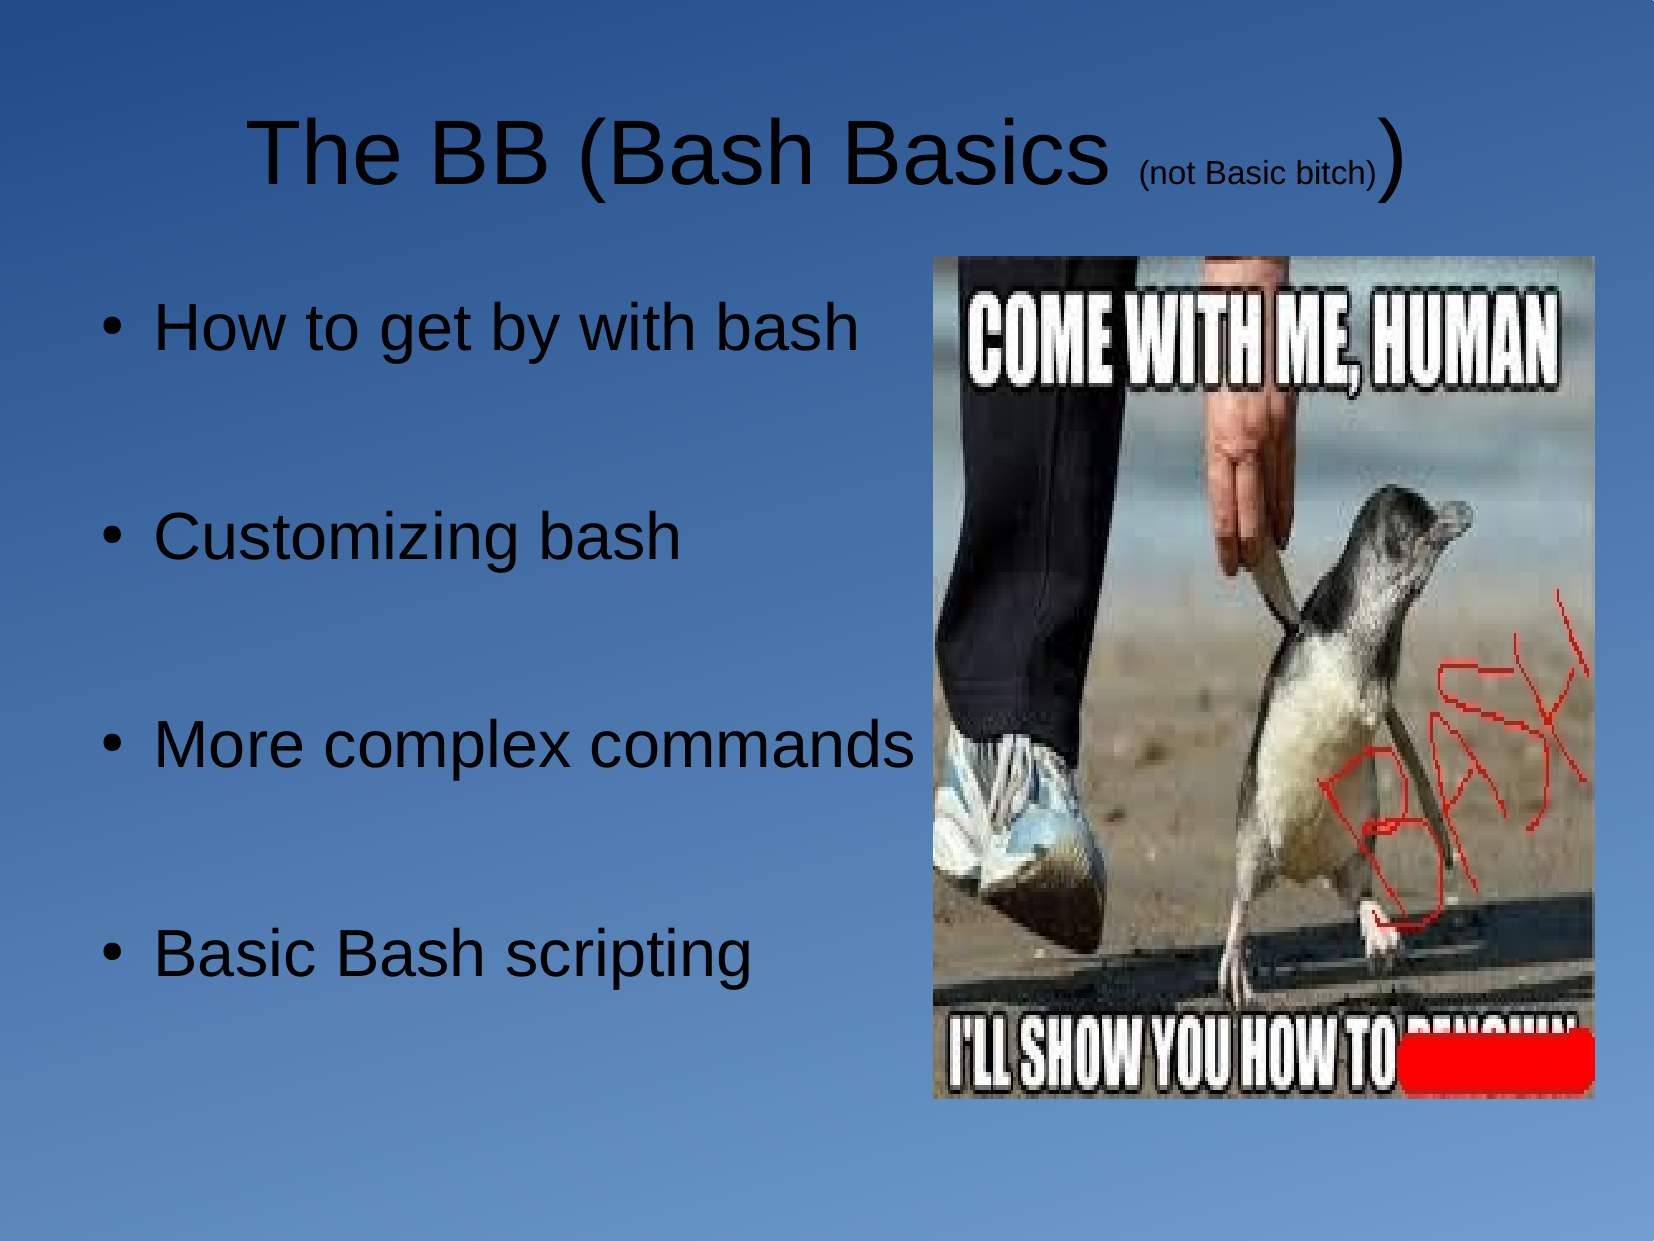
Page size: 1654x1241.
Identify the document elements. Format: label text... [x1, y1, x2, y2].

title The BB (Bash Basics (not Basic bitch)) [82, 49, 1571, 257]
picture [933, 256, 1595, 1099]
list How to get by with bash Customizing bash More complex commands Basic Bash scripting [82, 290, 933, 1010]
